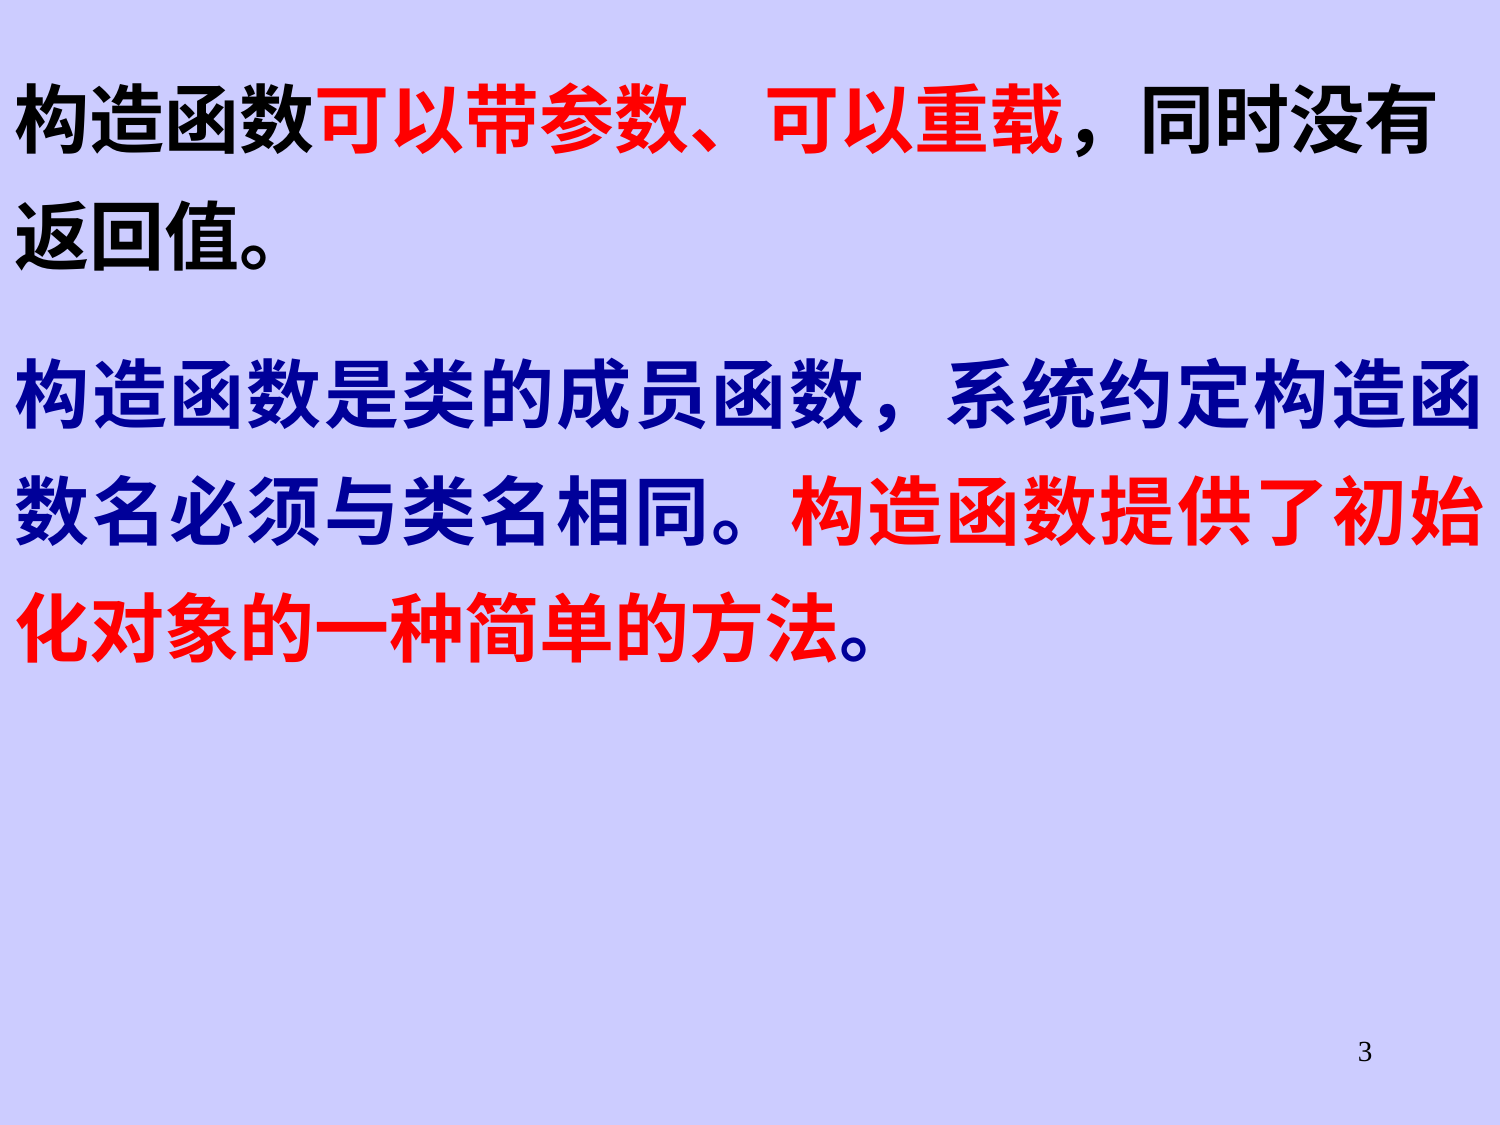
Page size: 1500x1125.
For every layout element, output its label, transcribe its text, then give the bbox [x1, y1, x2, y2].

text_box 构造函数是类的成员函数，系统约定构造函数名必须与类名相同。构造函数提供了初始化对象的一种简单的方法。 [0, 312, 1500, 679]
text_box 构造函数可以带参数、可以重载，同时没有返回值。 [0, 37, 1500, 287]
text_box <编号> [1074, 1025, 1388, 1101]
